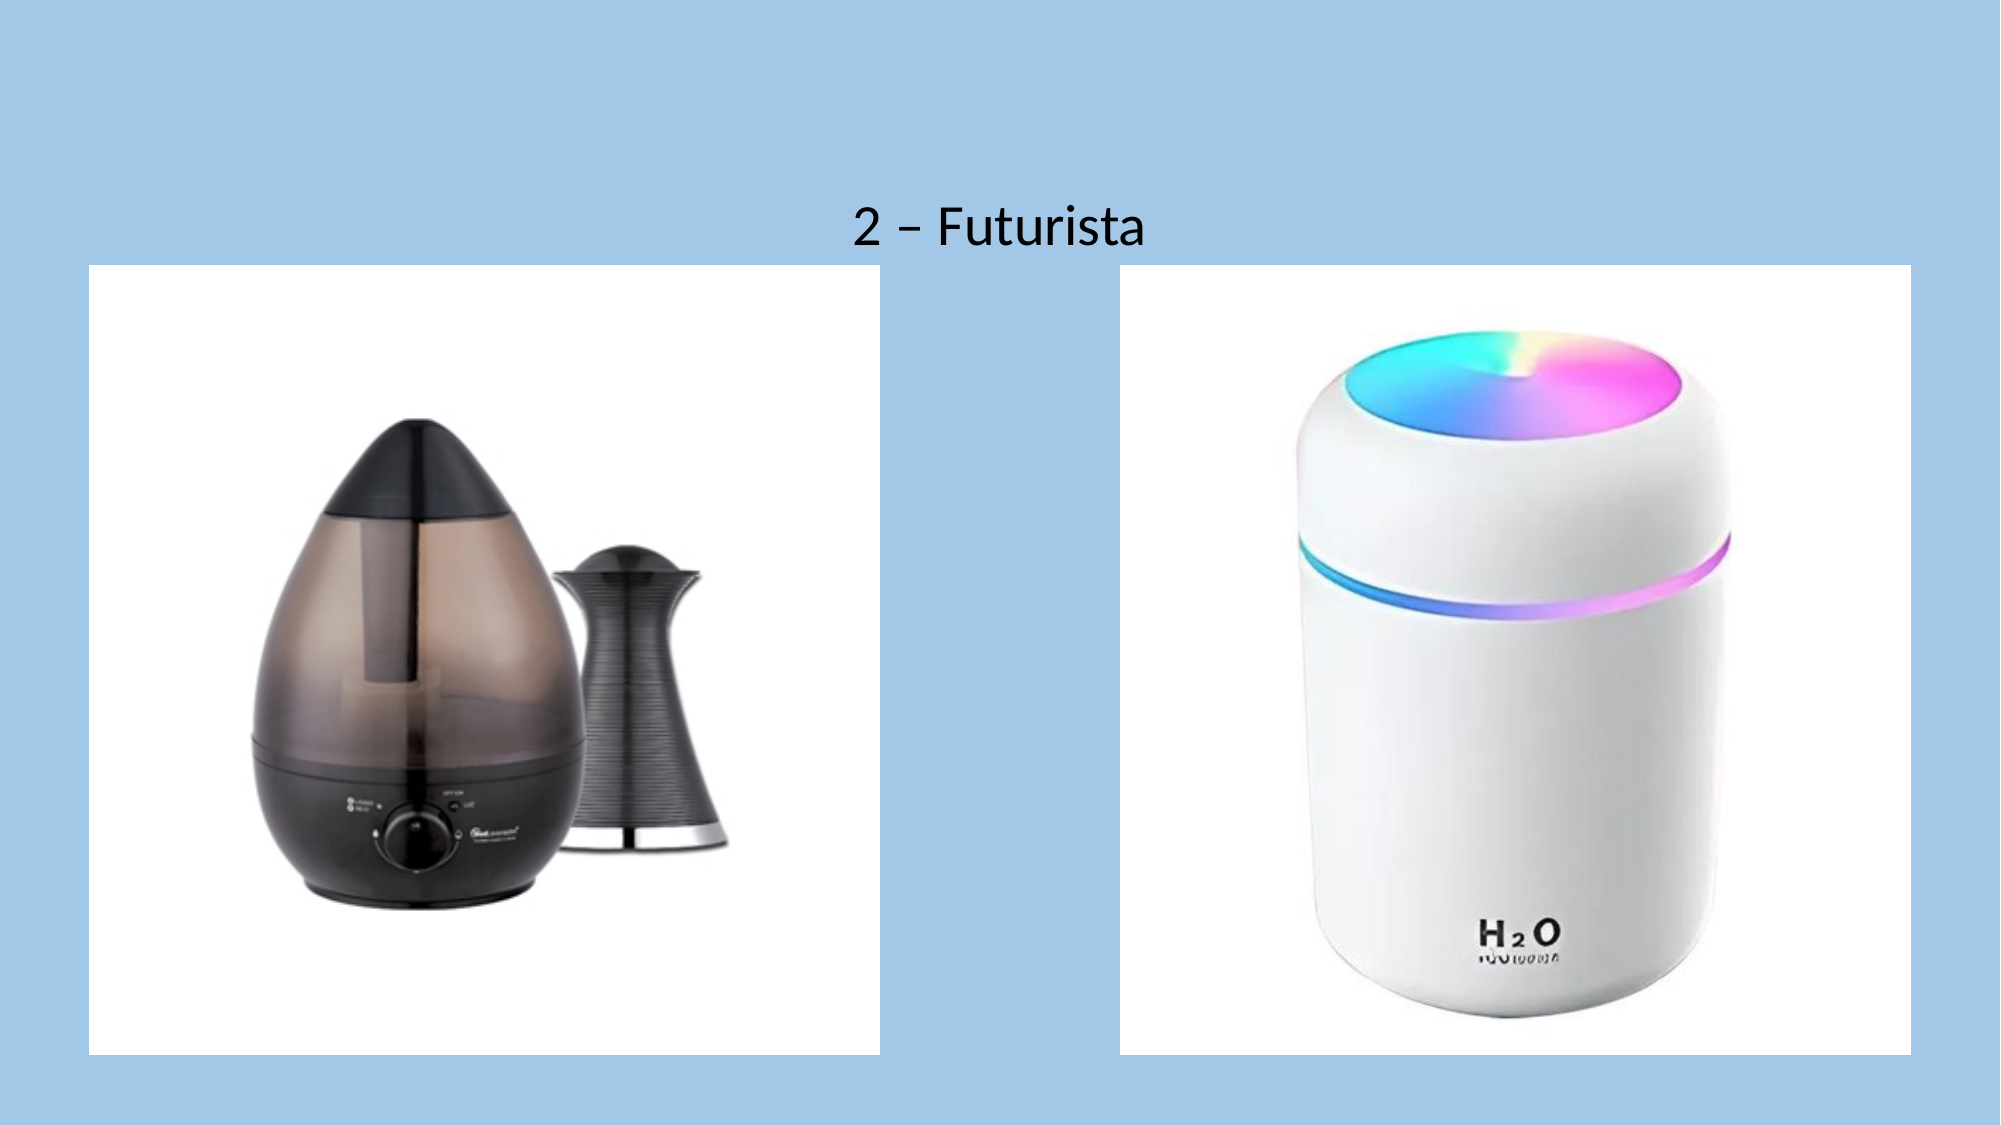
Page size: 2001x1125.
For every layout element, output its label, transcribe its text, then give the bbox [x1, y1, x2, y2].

picture [1120, 265, 1911, 1055]
text_box 2 – Futurista [277, 179, 1723, 266]
picture [89, 265, 880, 1055]
